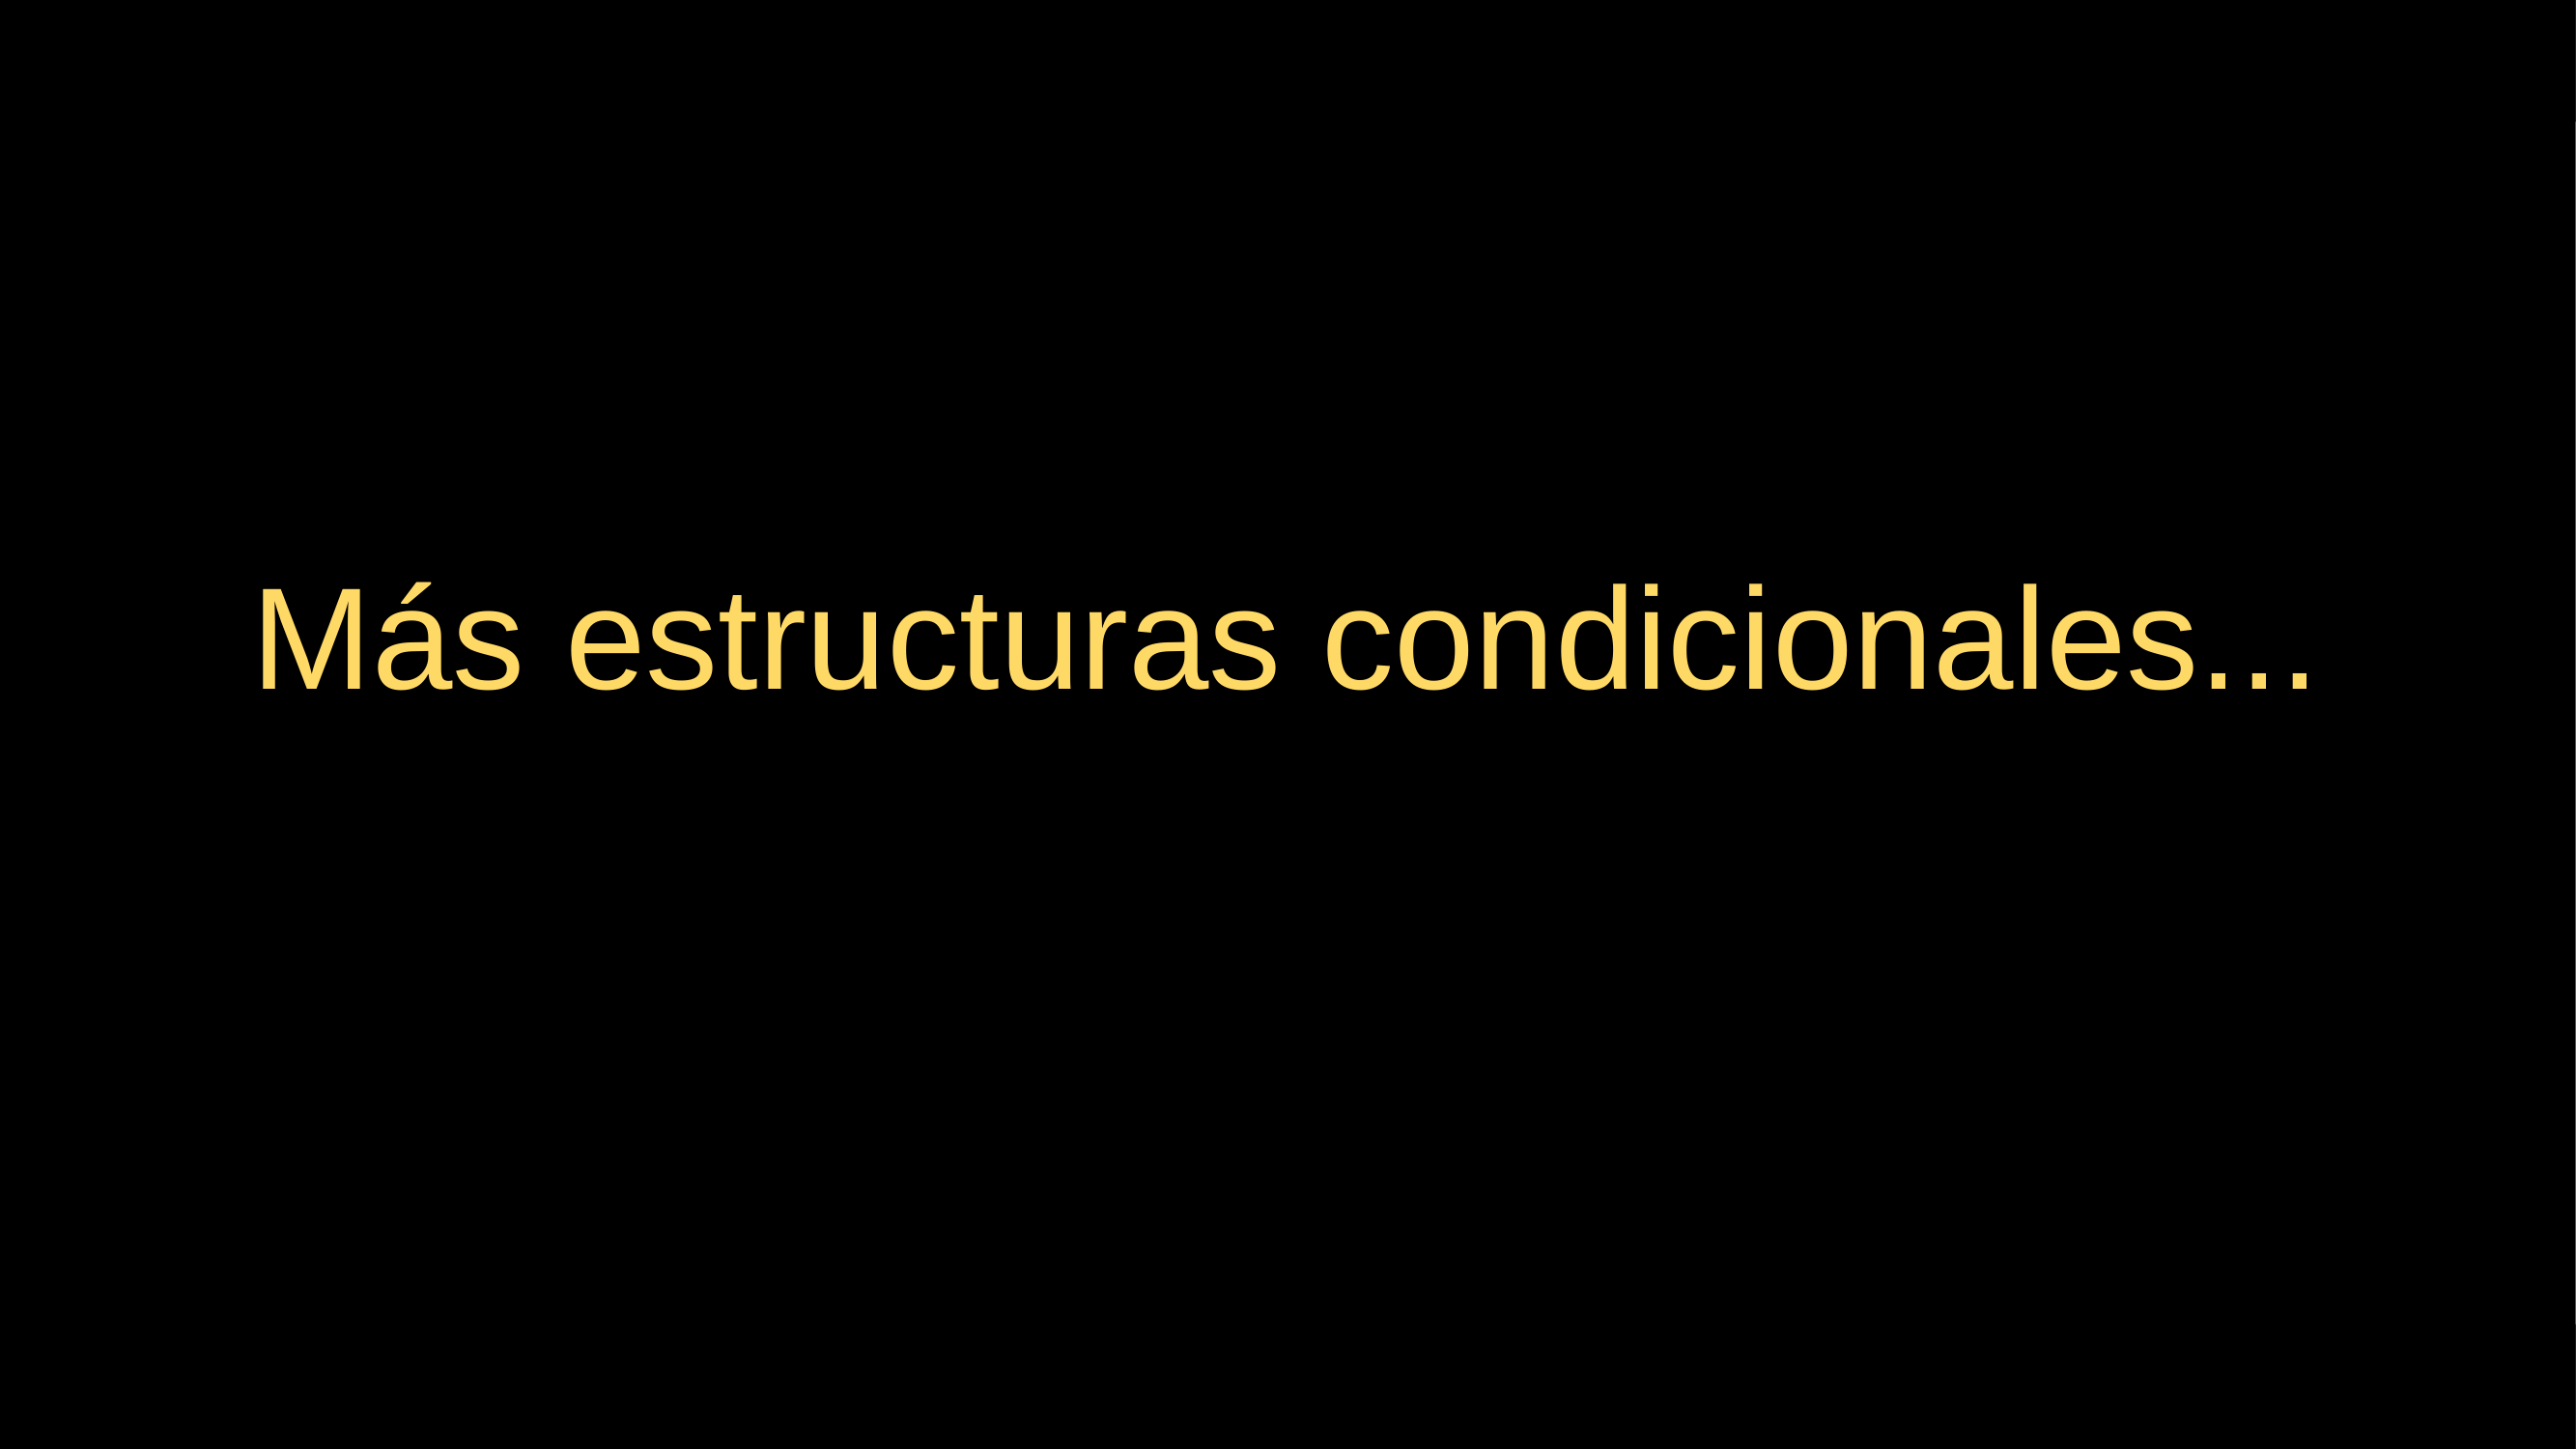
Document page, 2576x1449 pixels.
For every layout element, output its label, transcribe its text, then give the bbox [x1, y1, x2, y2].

title Más estructuras condicionales... [183, 243, 2391, 733]
